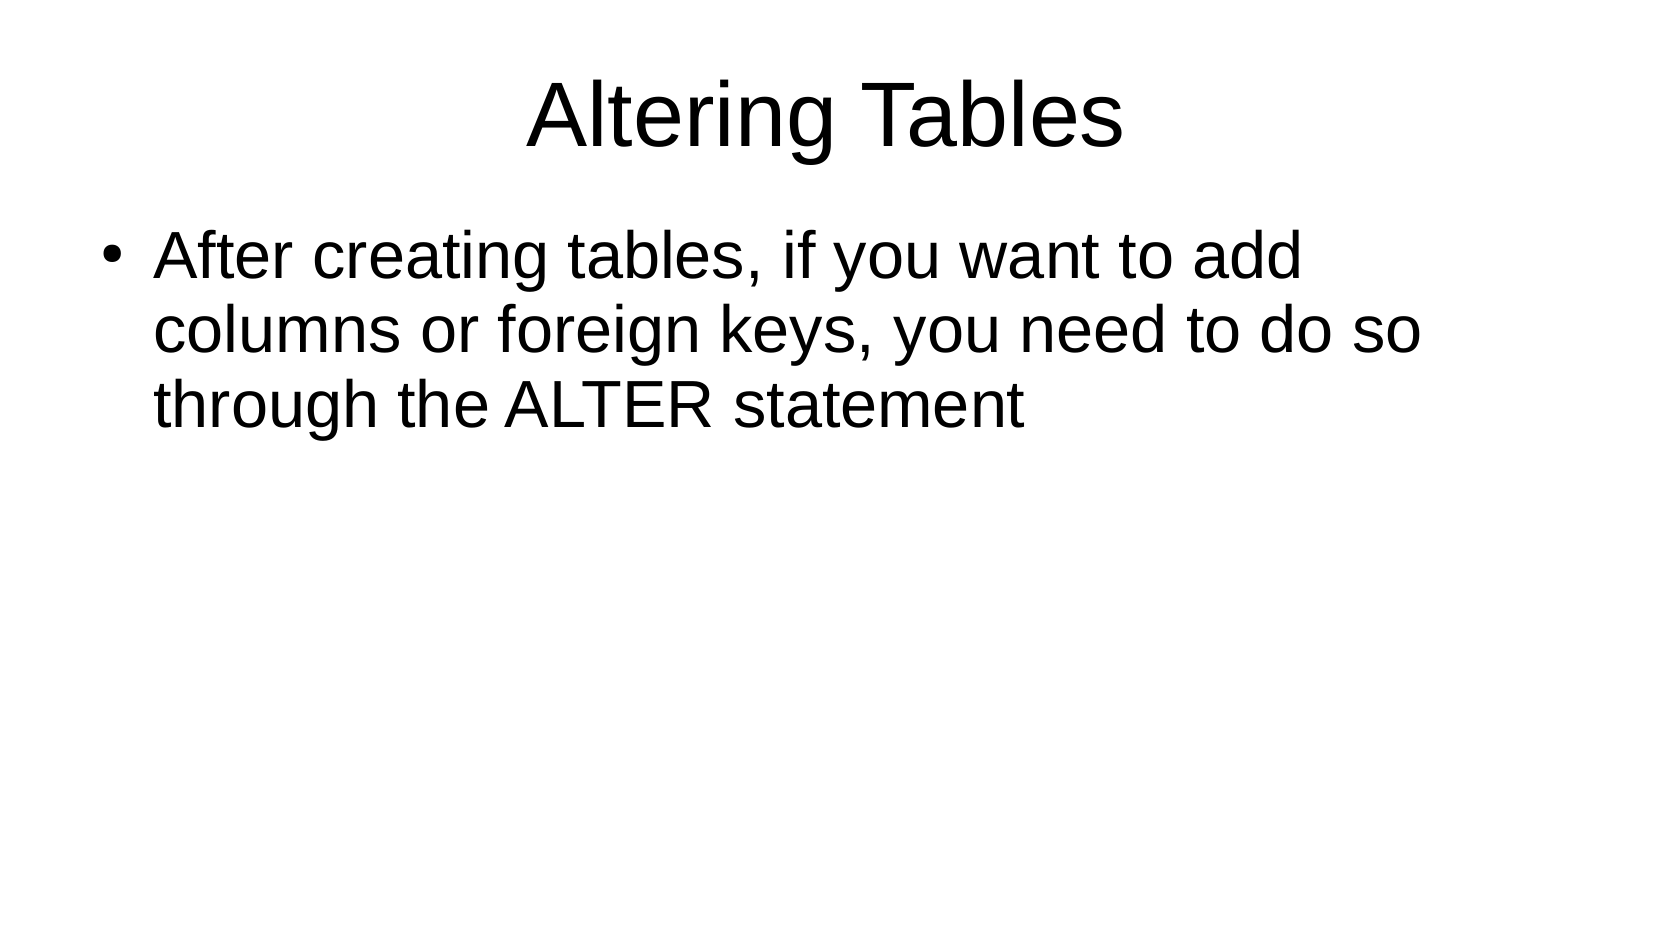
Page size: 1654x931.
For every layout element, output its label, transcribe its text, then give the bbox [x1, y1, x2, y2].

list After creating tables, if you want to add columns or foreign keys, you need to do so through the ALTER statement [82, 217, 1571, 758]
title Altering Tables [82, 37, 1571, 193]
